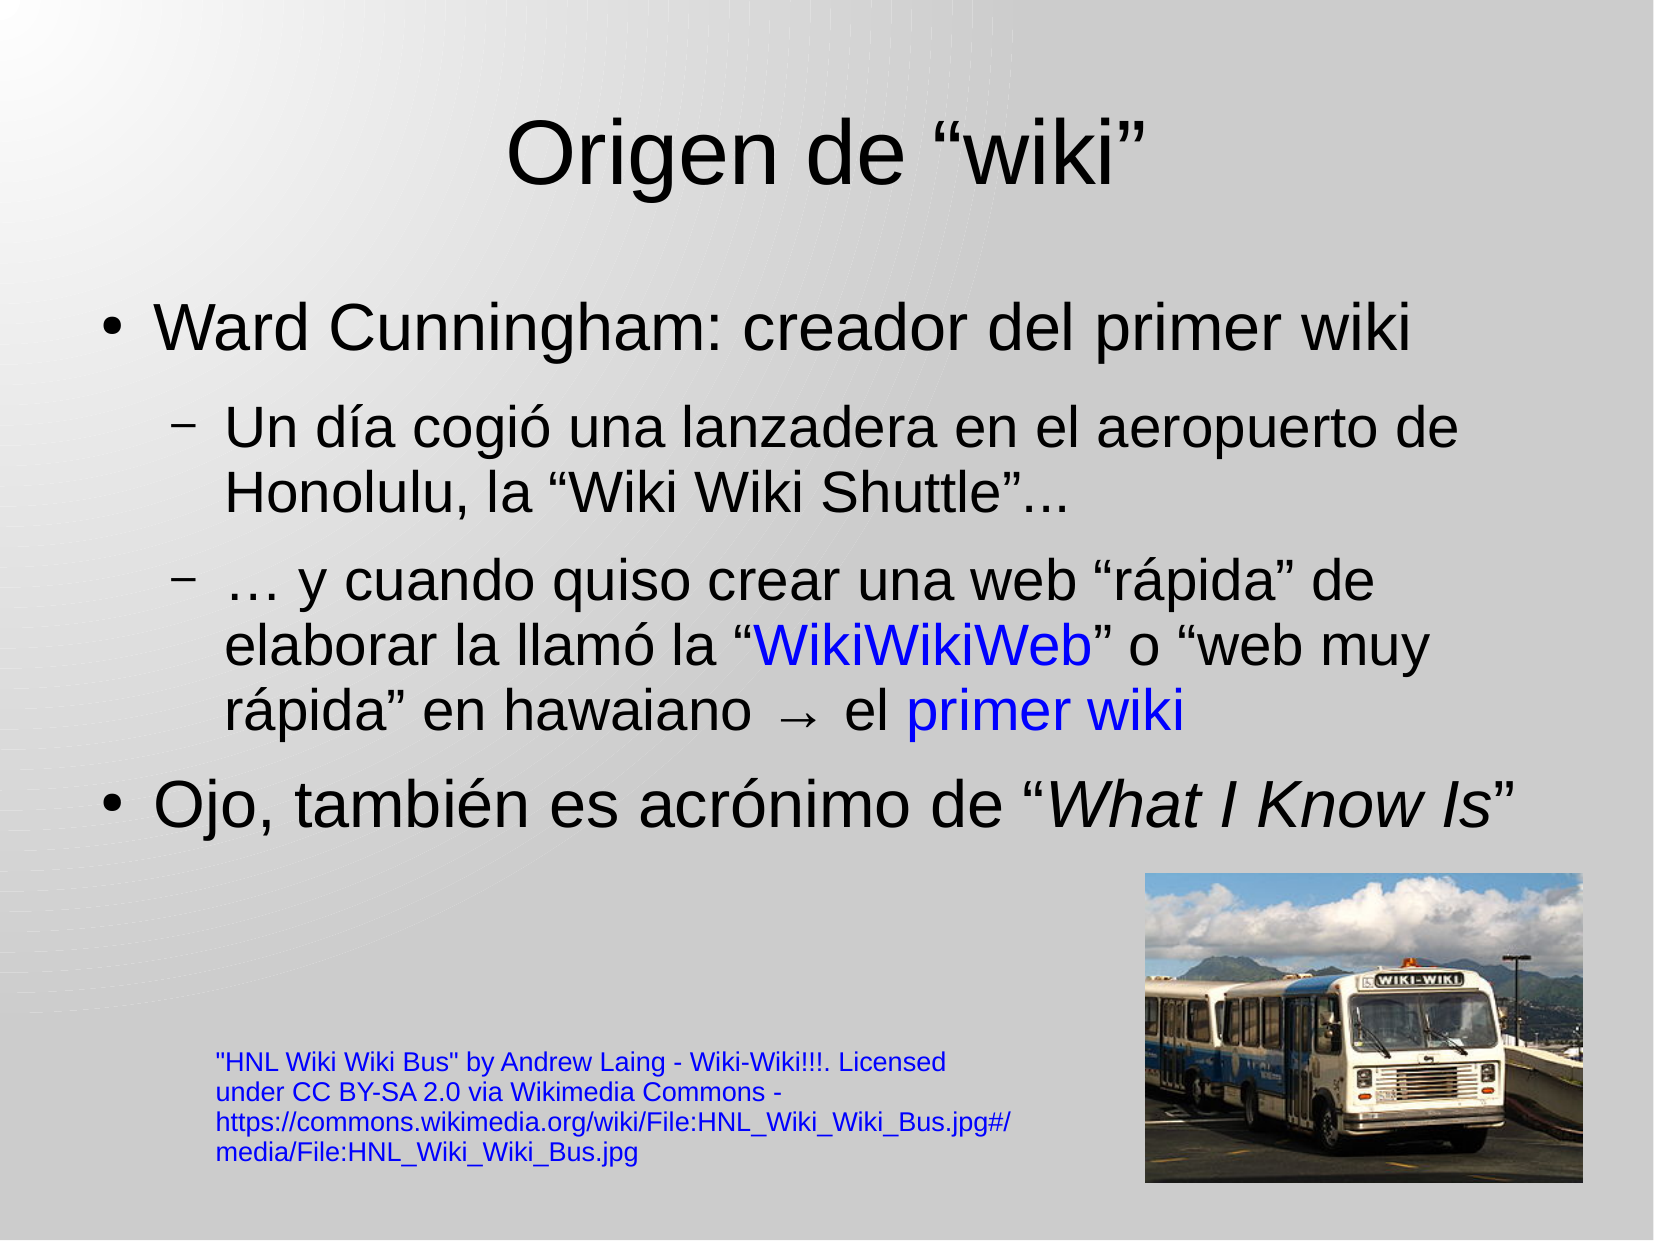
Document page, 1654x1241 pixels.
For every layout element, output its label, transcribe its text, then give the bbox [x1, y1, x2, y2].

list Ward Cunningham: creador del primer wiki Un día cogió una lanzadera en el aeropuerto de Honolulu, la “Wiki Wiki Shuttle”... … y cuando quiso crear una web “rápida” de elaborar la llamó la “WikiWikiWeb” o “web muy rápida” en hawaiano → el primer wiki Ojo, también es acrónimo de “What I Know Is” [82, 290, 1538, 1109]
title Origen de “wiki” [82, 49, 1571, 257]
text_box "HNL Wiki Wiki Bus" by Andrew Laing - Wiki-Wiki!!!. Licensed under CC BY-SA 2.0 via Wikimedia Commons - https://commons.wikimedia.org/wiki/File:HNL_Wiki_Wiki_Bus.jpg#/media/File:HNL_Wiki_Wiki_Bus.jpg [129, 1039, 1028, 1176]
picture [1145, 873, 1583, 1183]
